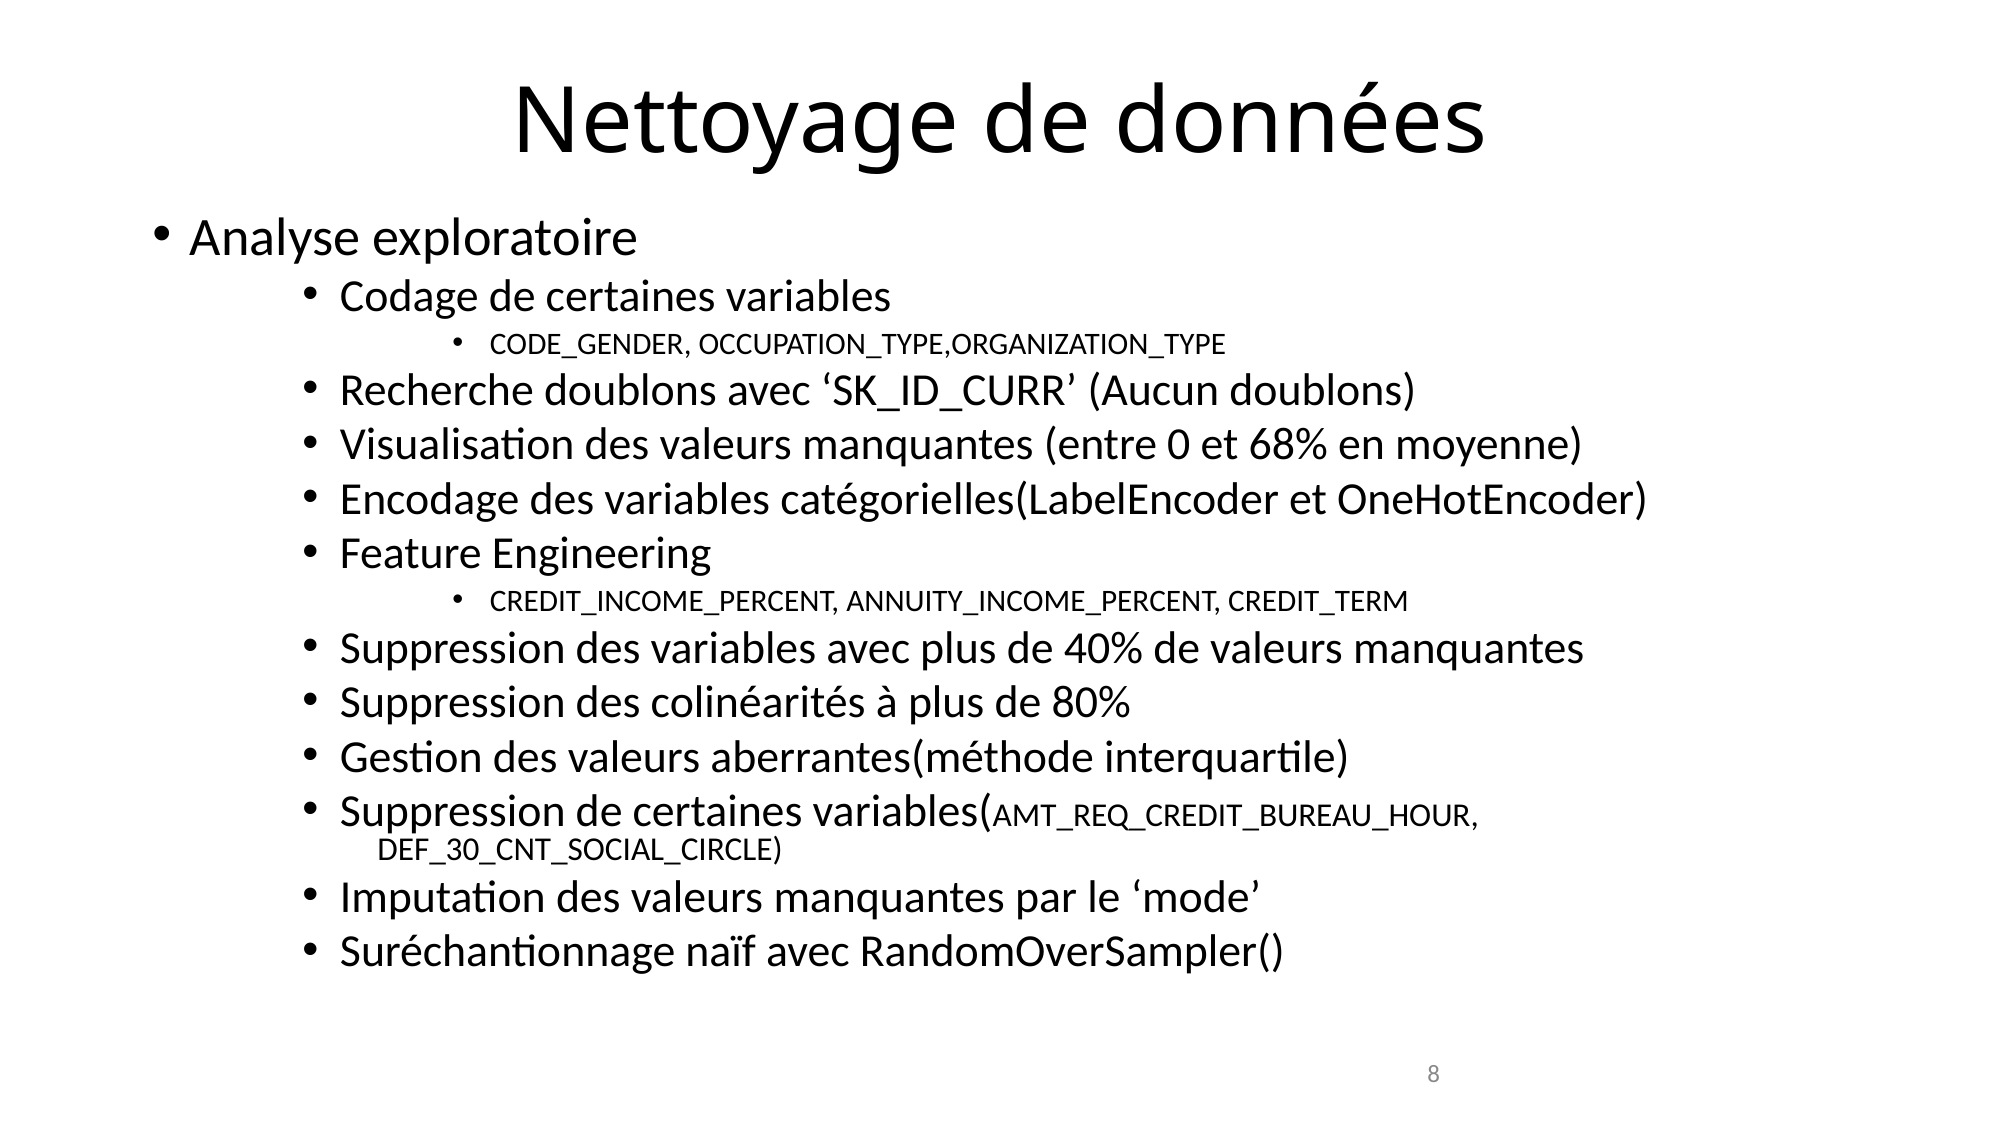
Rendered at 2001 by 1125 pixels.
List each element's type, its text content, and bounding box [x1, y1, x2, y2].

list Analyse exploratoire Codage de certaines variables CODE_GENDER, OCCUPATION_TYPE,ORGANIZATION_TYPE Recherche doublons avec ‘SK_ID_CURR’ (Aucun doublons) Visualisation des valeurs manquantes (entre 0 et 68% en moyenne) Encodage des variables catégorielles(LabelEncoder et OneHotEncoder) Feature Engineering CREDIT_INCOME_PERCENT, ANNUITY_INCOME_PERCENT, CREDIT_TERM Suppression des variables avec plus de 40% de valeurs manquantes Suppression des colinéarités à plus de 80% Gestion des valeurs aberrantes(méthode interquartile) Suppression de certaines variables(AMT_REQ_CREDIT_BUREAU_HOUR, DEF_30_CNT_SOCIAL_CIRCLE) Imputation des valeurs manquantes par le ‘mode’ Suréchantionnage naïf avec RandomOverSampler() [137, 206, 1863, 1014]
title Nettoyage de données [137, 59, 1863, 187]
text_box [1412, 1042, 1863, 1103]
